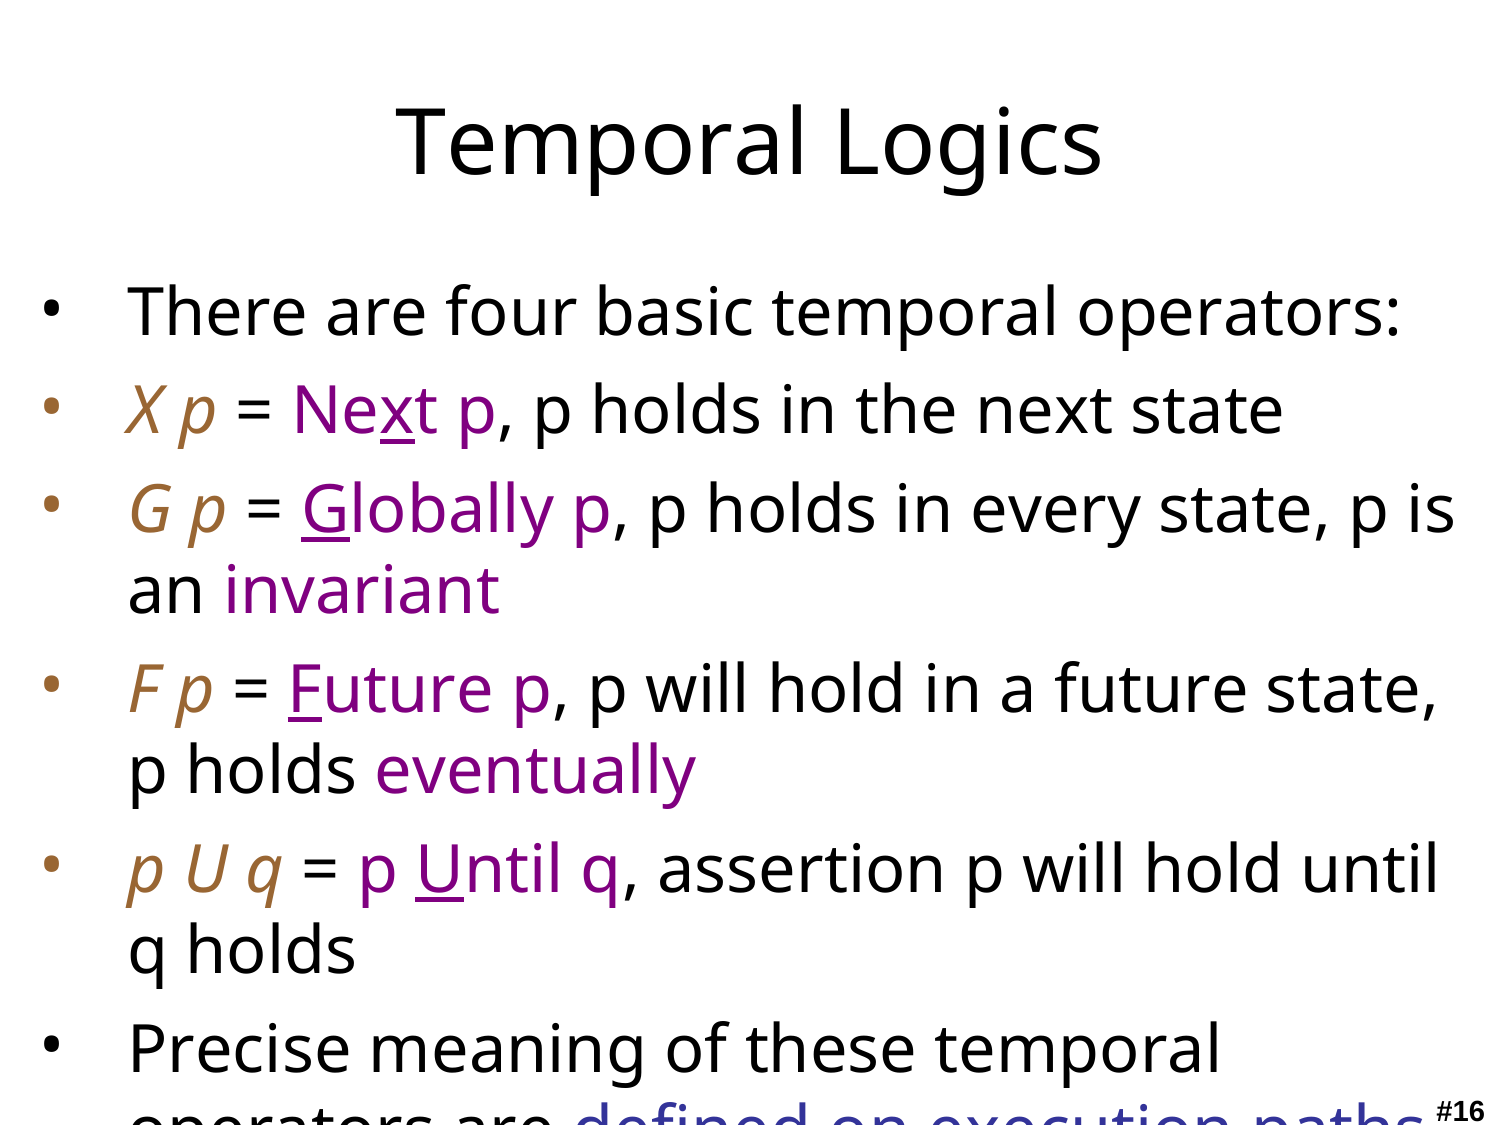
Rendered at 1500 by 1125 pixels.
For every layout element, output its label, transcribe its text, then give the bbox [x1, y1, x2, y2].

title Temporal Logics [24, 45, 1476, 233]
list There are four basic temporal operators: X p = Next p, p holds in the next state G p = Globally p, p holds in every state, p is an invariant F p = Future p, p will hold in a future state, p holds eventually p U q = p Until q, assertion p will hold until q holds Precise meaning of these temporal operators are defined on execution paths [24, 262, 1476, 1101]
